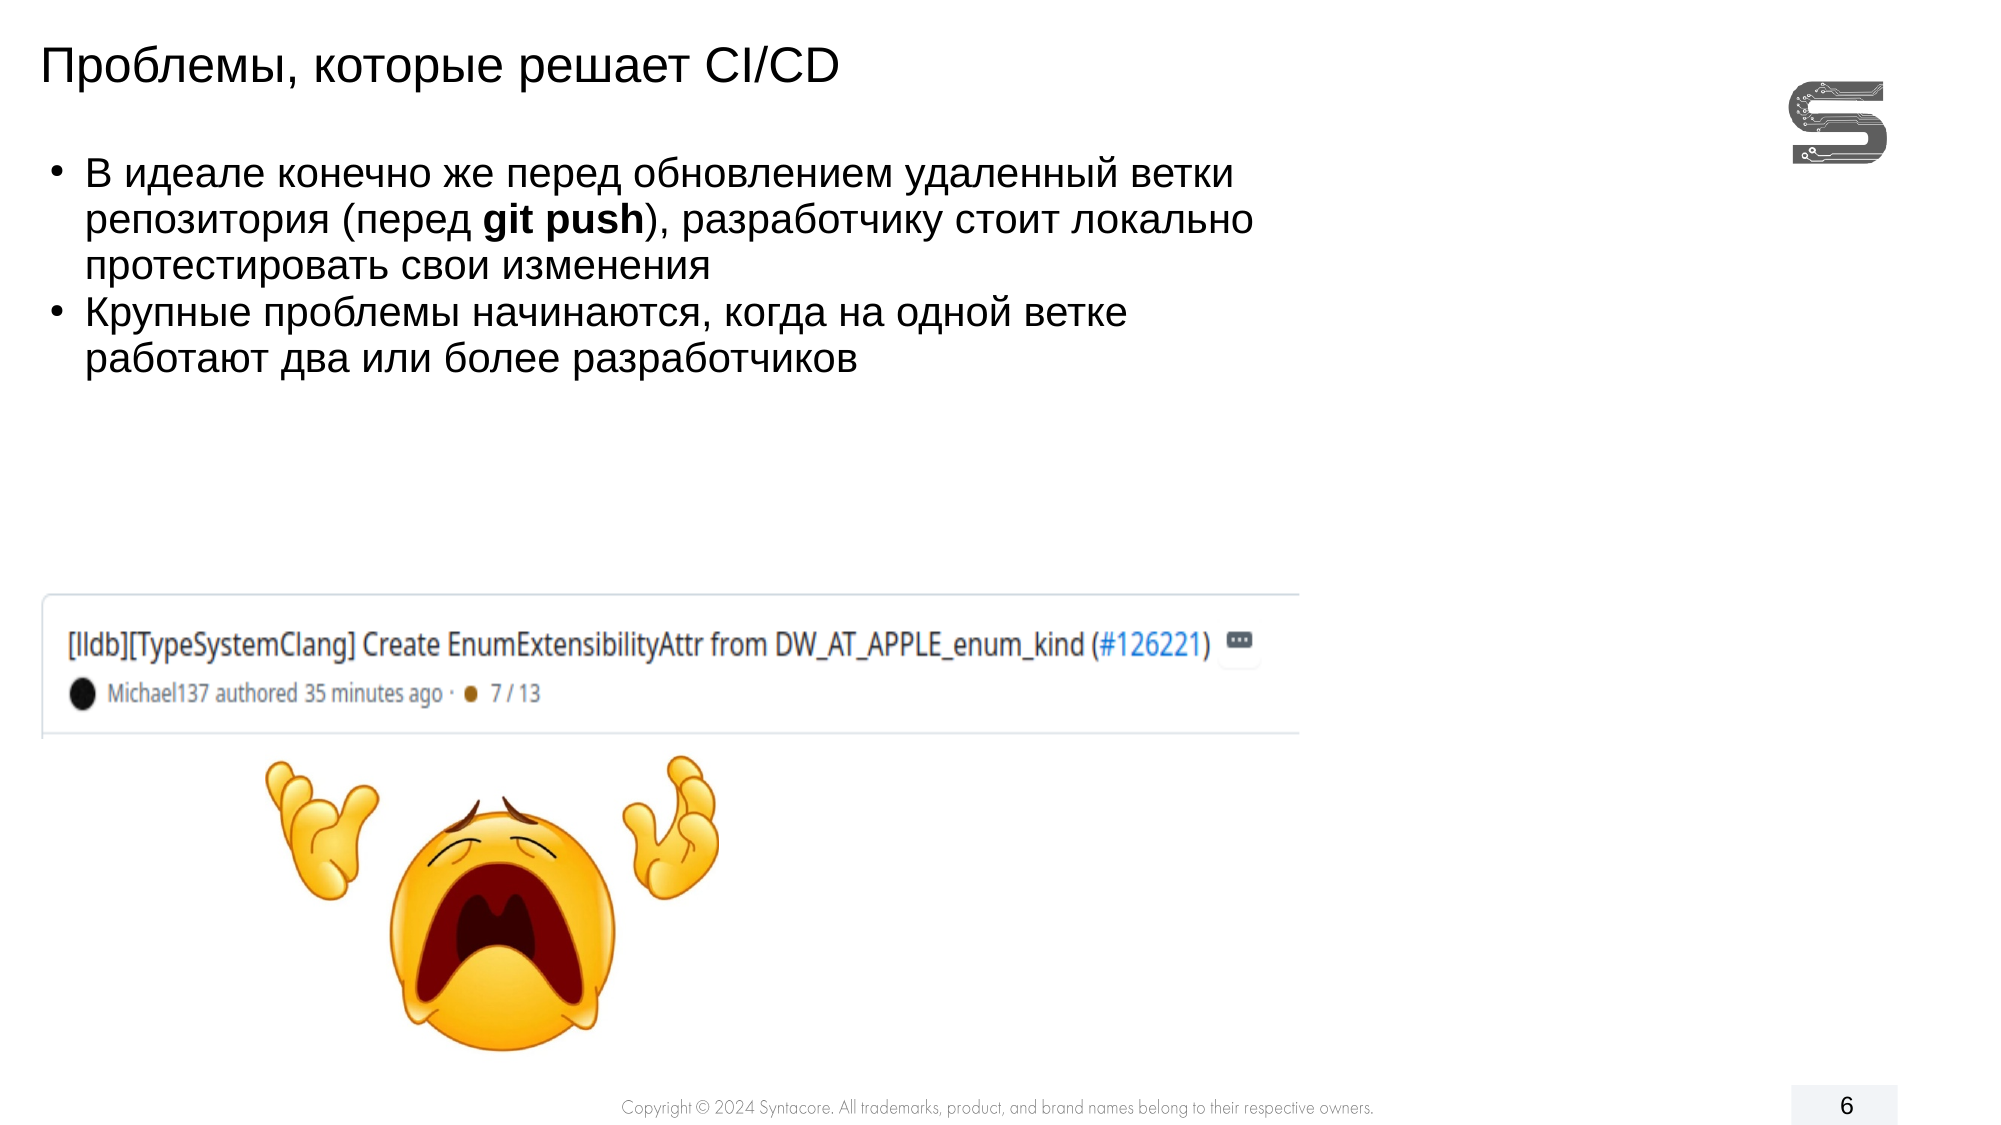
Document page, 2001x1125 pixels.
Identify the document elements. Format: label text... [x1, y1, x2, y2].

picture [621, 1094, 1381, 1119]
text_box <number> [1825, 1084, 1969, 1125]
text_box Проблемы, которые решает CI/CD [0, 29, 1000, 101]
picture [1788, 81, 1887, 164]
picture [37, 590, 1300, 1078]
text_box В идеале конечно же перед обновлением удаленный ветки репозитория (перед git push), разработчику стоит локально протестировать свои изменения Крупные проблемы начинаются, когда на одной ветке работают два или более разработчиков [34, 141, 1329, 622]
